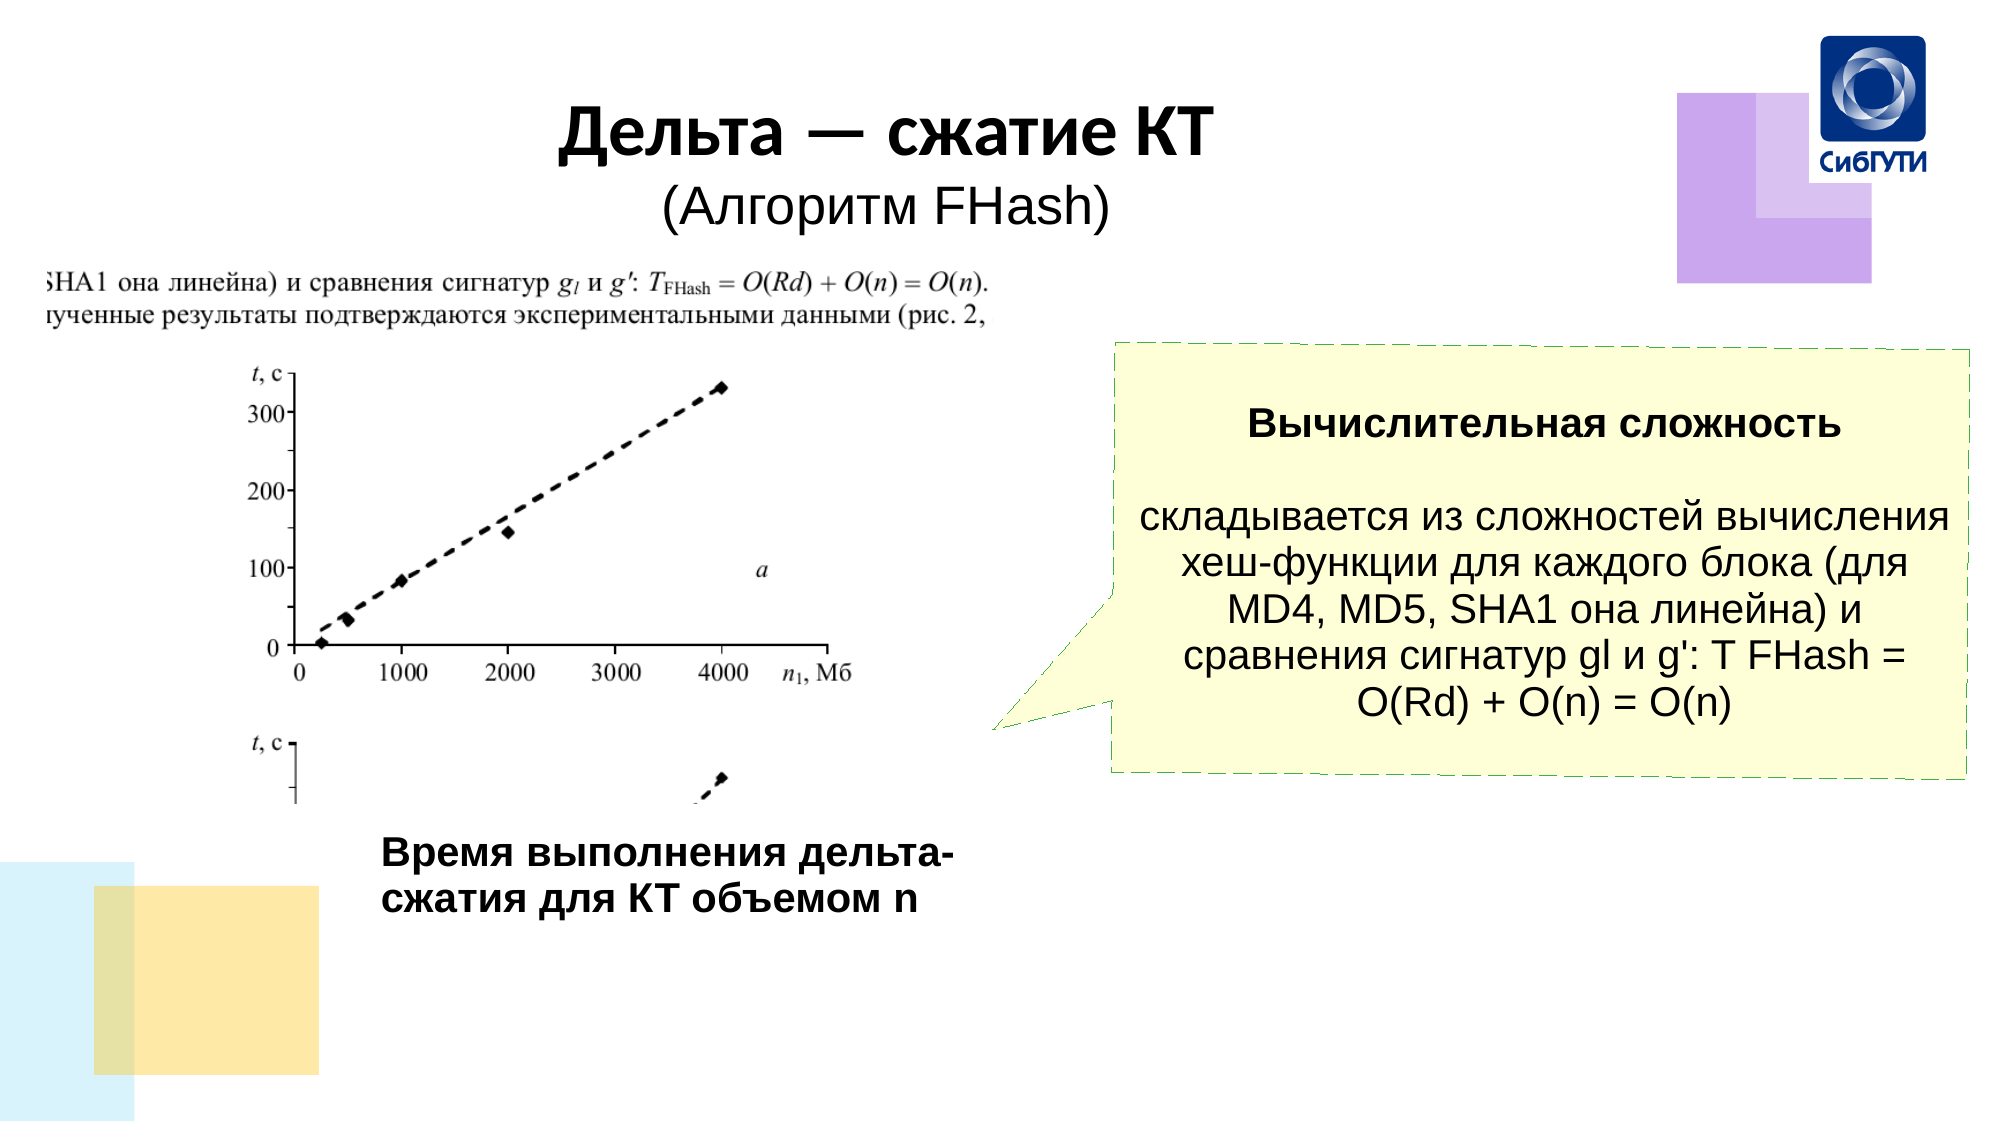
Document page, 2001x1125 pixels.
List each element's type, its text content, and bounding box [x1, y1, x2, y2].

text_box [1677, 54, 1920, 284]
text_box Вычислительная сложность складывается из сложностей вычисления хеш-функции для каждого блока (для MD4, MD5, SHA1 она линейна) и сравнения сигнатур gl и g': T FHash = O(Rd) + O(n) = O(n) [1120, 392, 1970, 766]
picture [47, 271, 993, 804]
list Дельта — сжатие КТ (Алгоритм FHash) [0, 73, 1737, 178]
text_box [0, 862, 319, 1122]
text_box [992, 342, 1970, 1125]
picture [1809, 24, 1937, 183]
text_box Время выполнения дельта-сжатия для КТ объемом n [366, 821, 1004, 1004]
